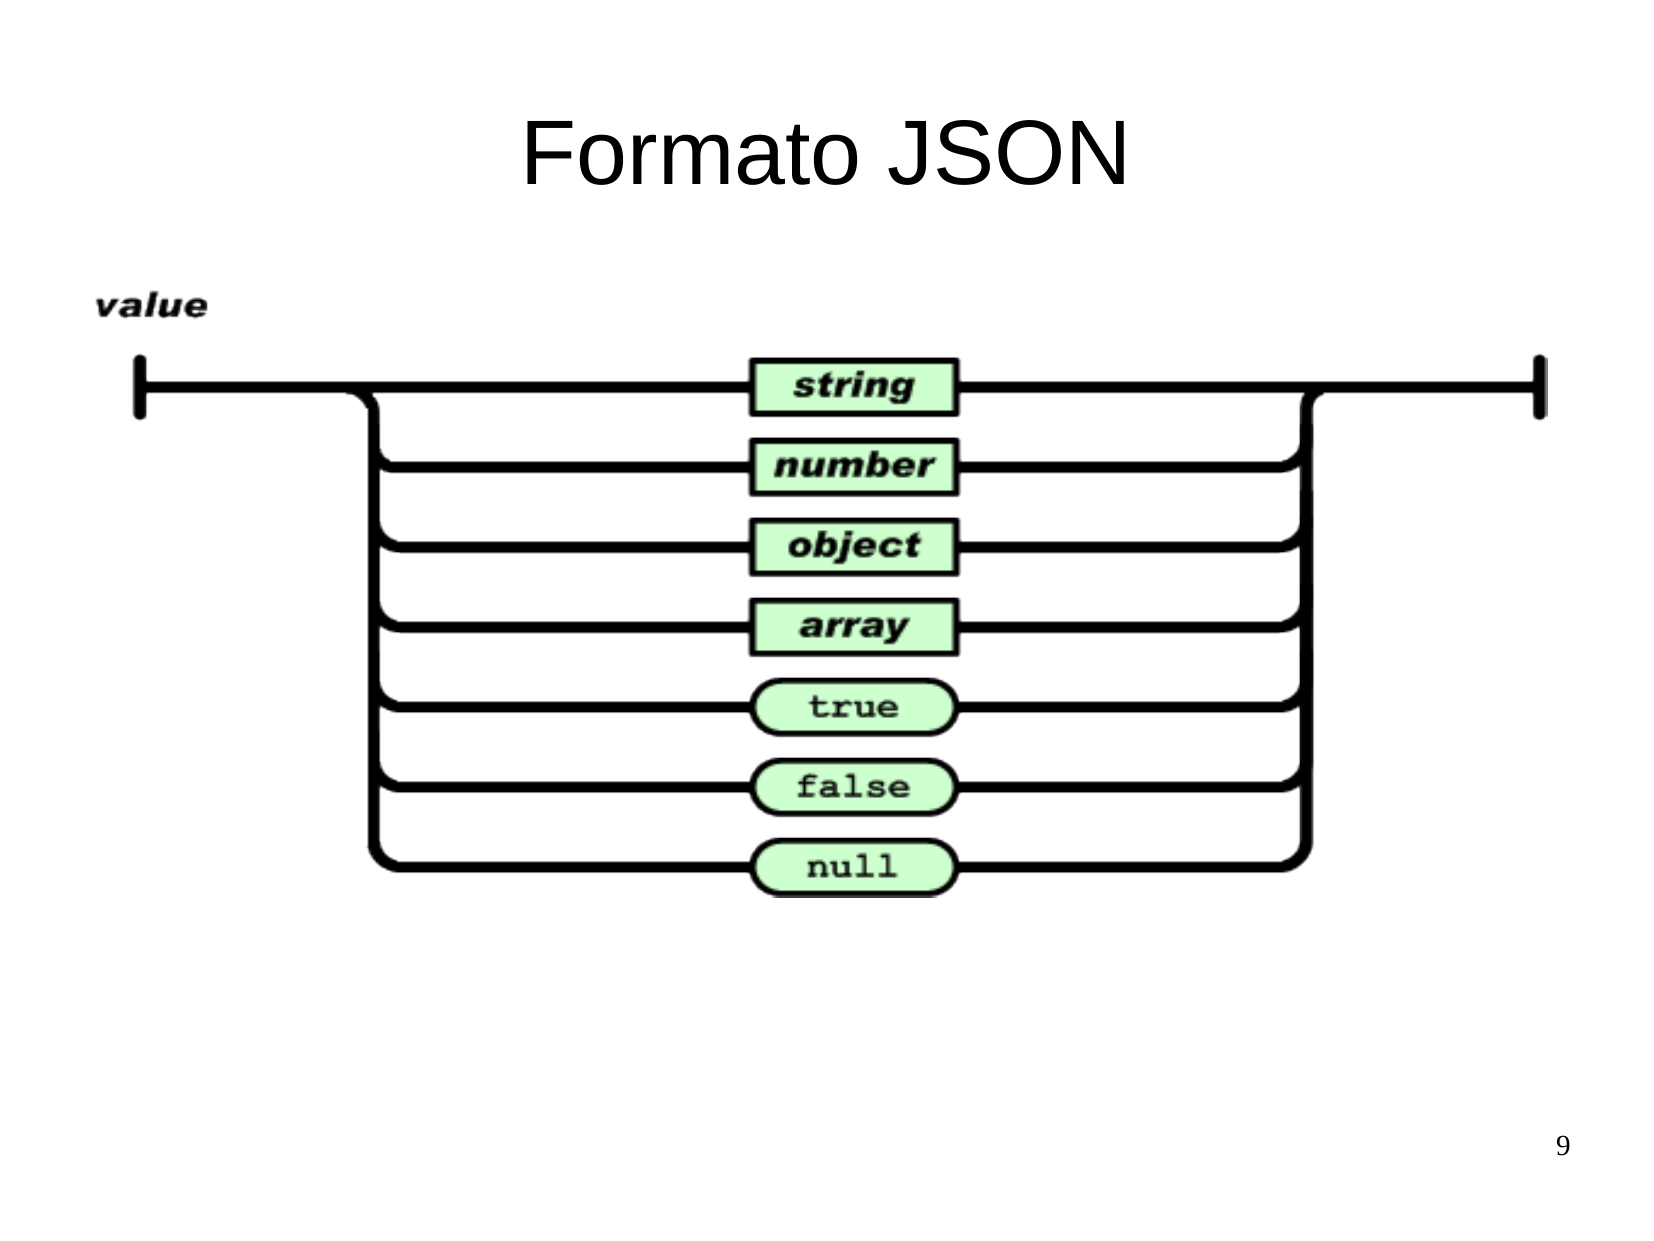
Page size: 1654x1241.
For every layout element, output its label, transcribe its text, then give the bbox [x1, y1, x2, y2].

picture [94, 280, 1548, 898]
title Formato JSON [82, 49, 1571, 257]
